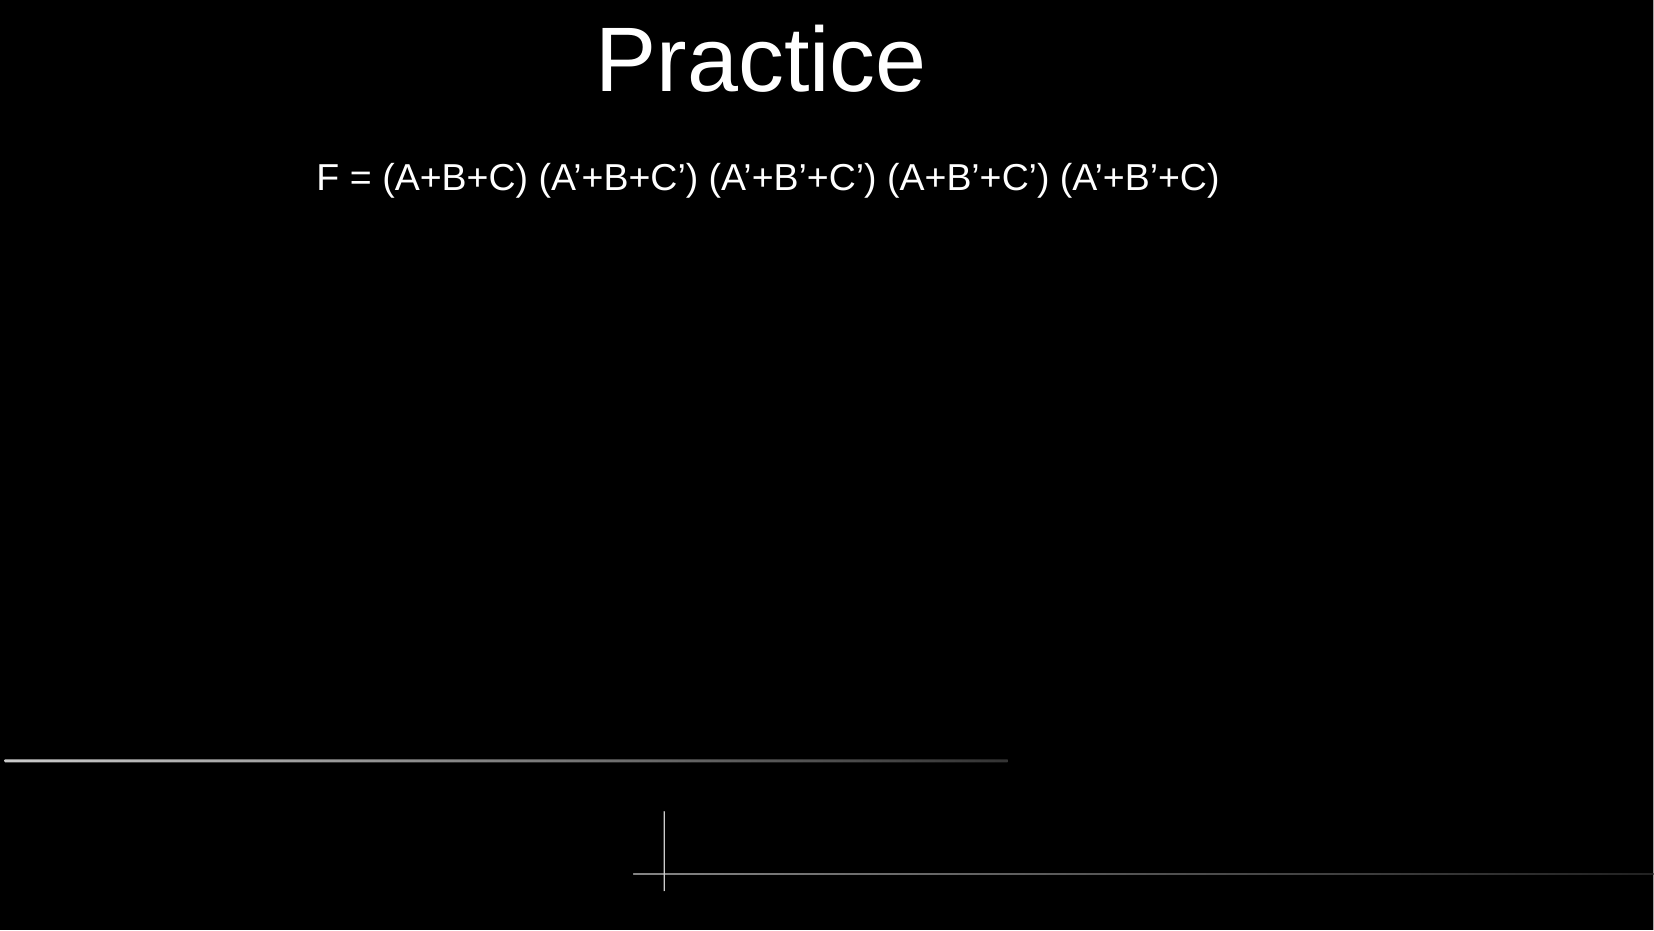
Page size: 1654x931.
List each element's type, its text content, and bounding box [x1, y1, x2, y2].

text_box F = (A+B+C) (A’+B+C’) (A’+B’+C’) (A+B’+C’) (A’+B’+C) [301, 149, 1235, 207]
title Practice [23, 5, 1501, 114]
